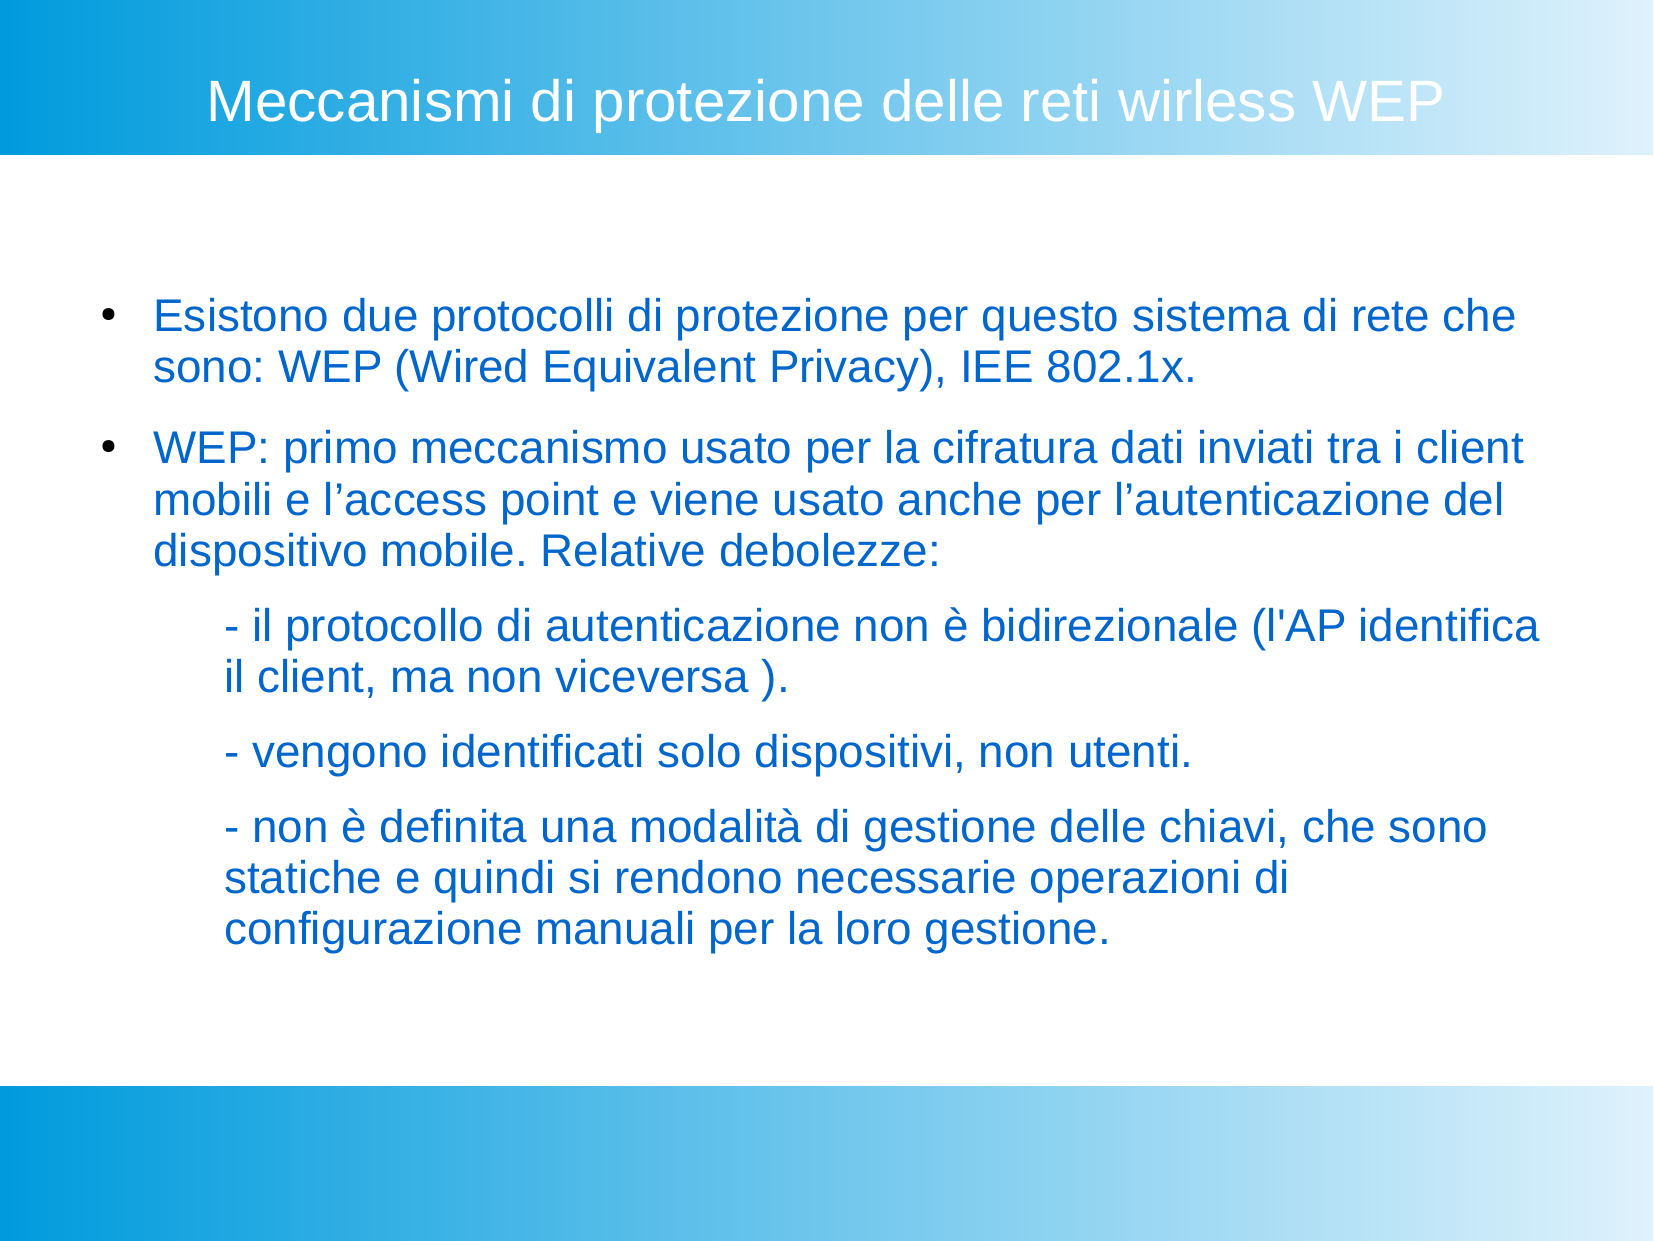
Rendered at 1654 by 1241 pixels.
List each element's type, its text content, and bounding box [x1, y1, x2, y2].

title Meccanismi di protezione delle reti wirless WEP [82, 49, 1571, 155]
list Esistono due protocolli di protezione per questo sistema di rete che sono: WEP (Wired Equivalent Privacy), IEE 802.1x. WEP: primo meccanismo usato per la cifratura dati inviati tra i client mobili e l’access point e viene usato anche per l’autenticazione del dispositivo mobile. Relative debolezze: - il protocollo di autenticazione non è bidirezionale (l'AP identifica il client, ma non viceversa ). - vengono identificati solo dispositivi, non utenti. - non è definita una modalità di gestione delle chiavi, che sono statiche e quindi si rendono necessarie operazioni di configurazione manuali per la loro gestione. [82, 290, 1571, 1010]
